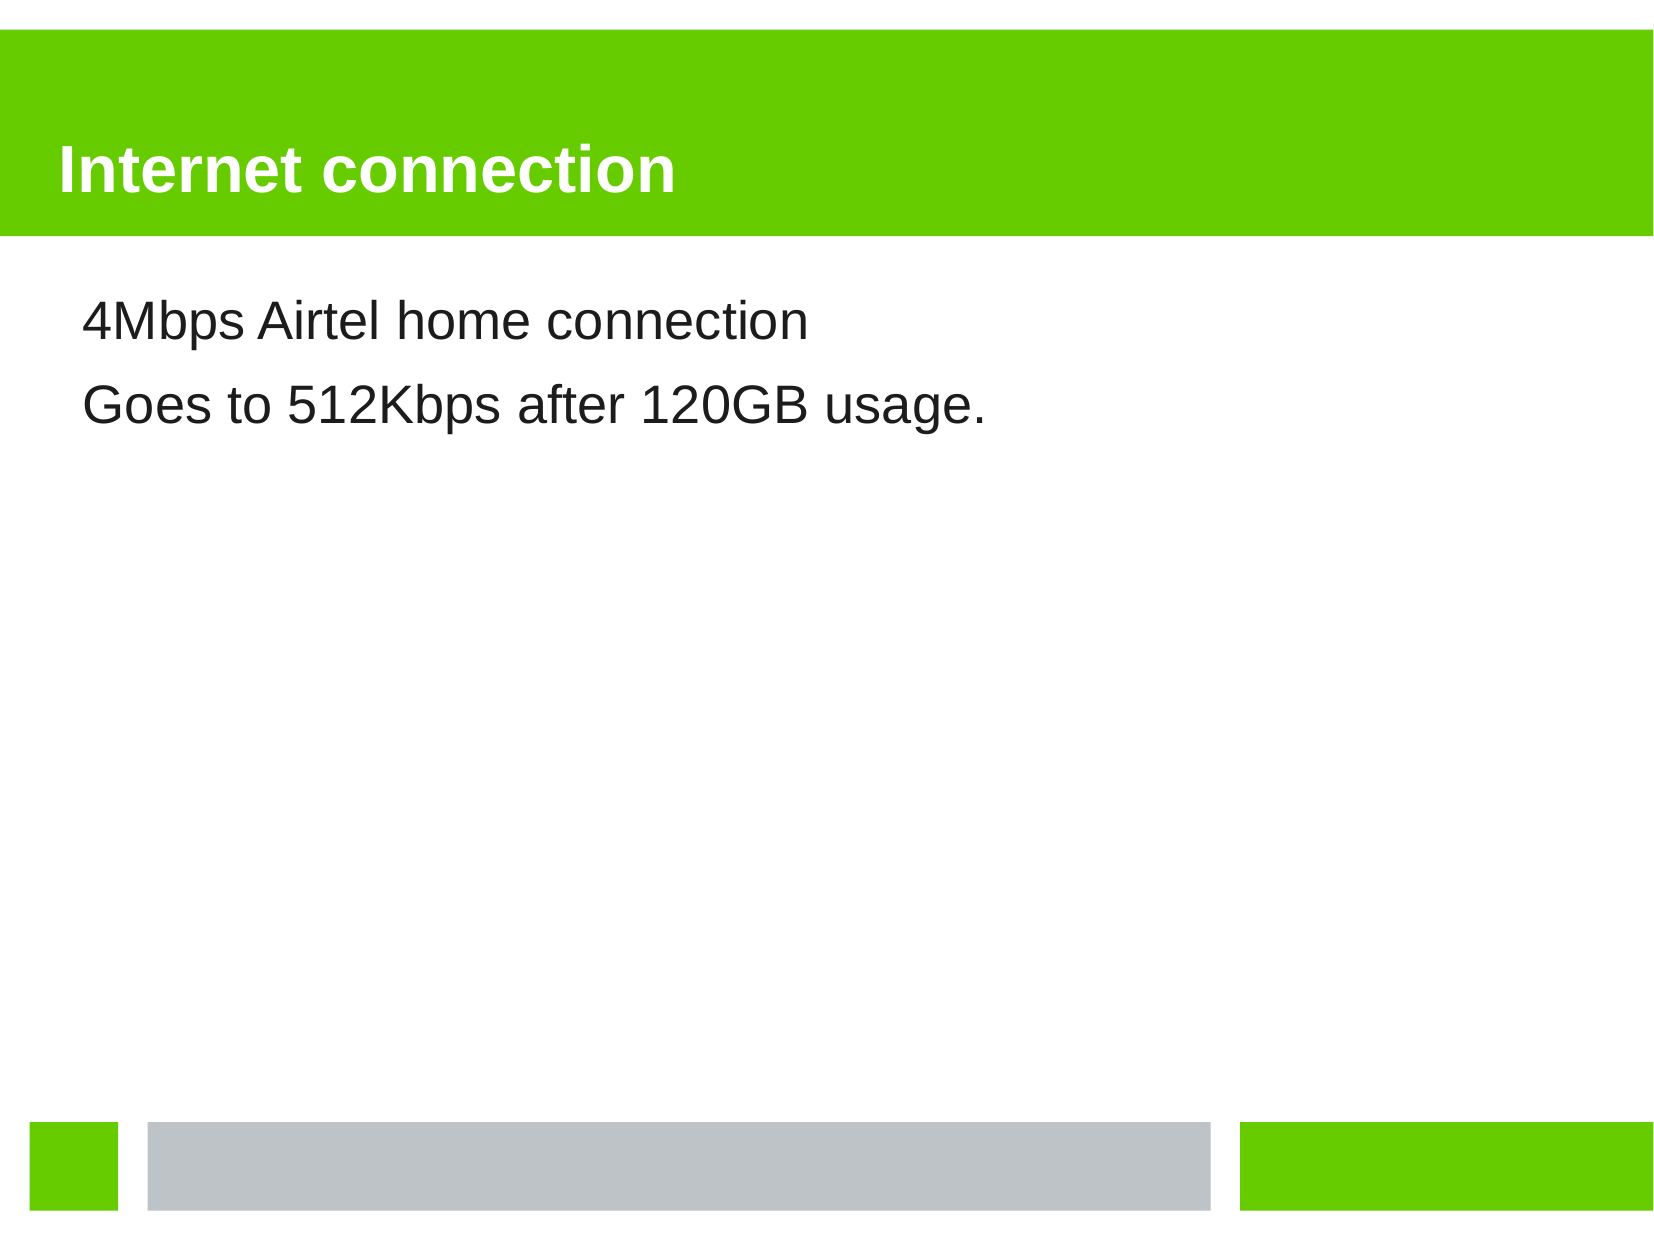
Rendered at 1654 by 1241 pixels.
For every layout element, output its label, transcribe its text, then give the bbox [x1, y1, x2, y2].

list 4Mbps Airtel home connection Goes to 512Kbps after 120GB usage. [82, 290, 1571, 1010]
title Internet connection [59, 59, 1595, 207]
